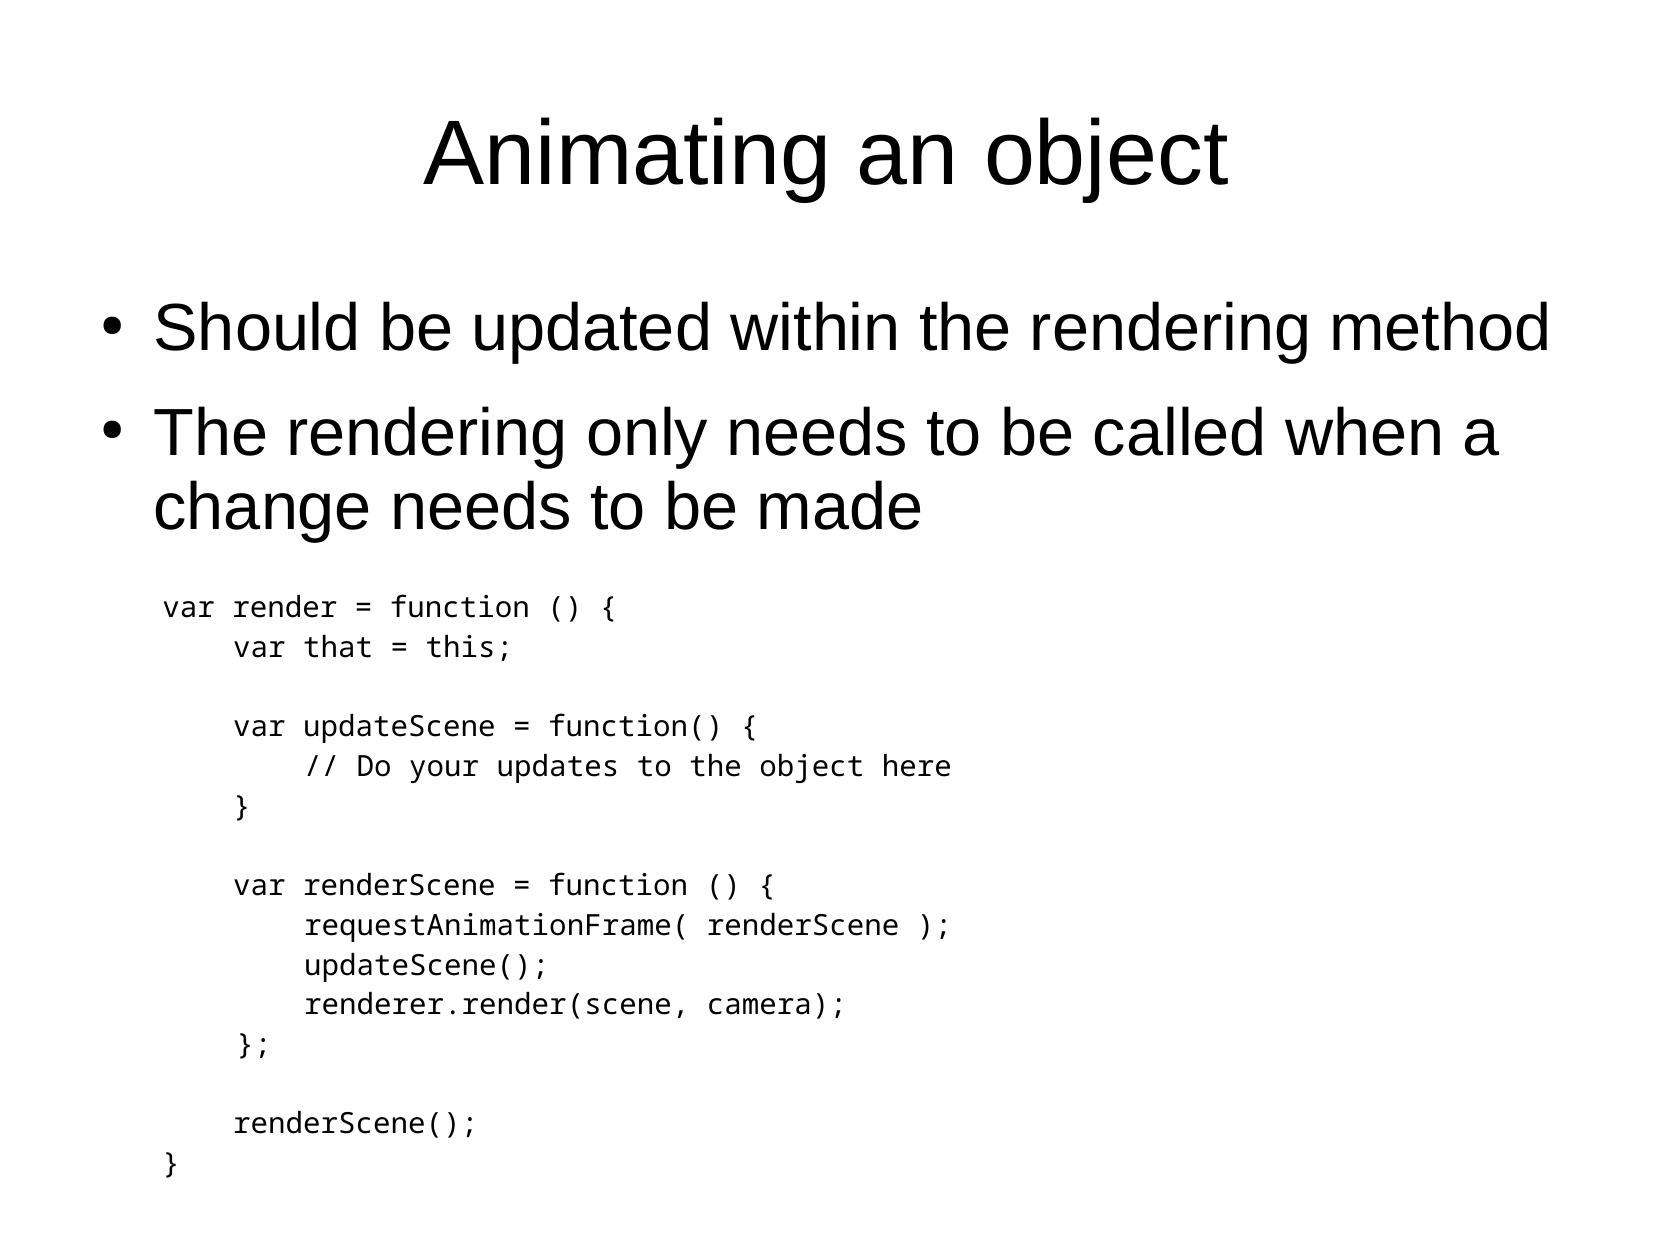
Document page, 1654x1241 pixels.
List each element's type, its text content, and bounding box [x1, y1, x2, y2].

list Should be updated within the rendering method The rendering only needs to be called when a change needs to be made [82, 290, 1571, 1010]
title Animating an object [82, 49, 1571, 257]
text_box var render = function () { var that = this; var updateScene = function() { // Do your updates to the object here } var renderScene = function () { requestAnimationFrame( renderScene ); updateScene(); renderer.render(scene, camera); }; renderScene(); } [76, 578, 1530, 1158]
